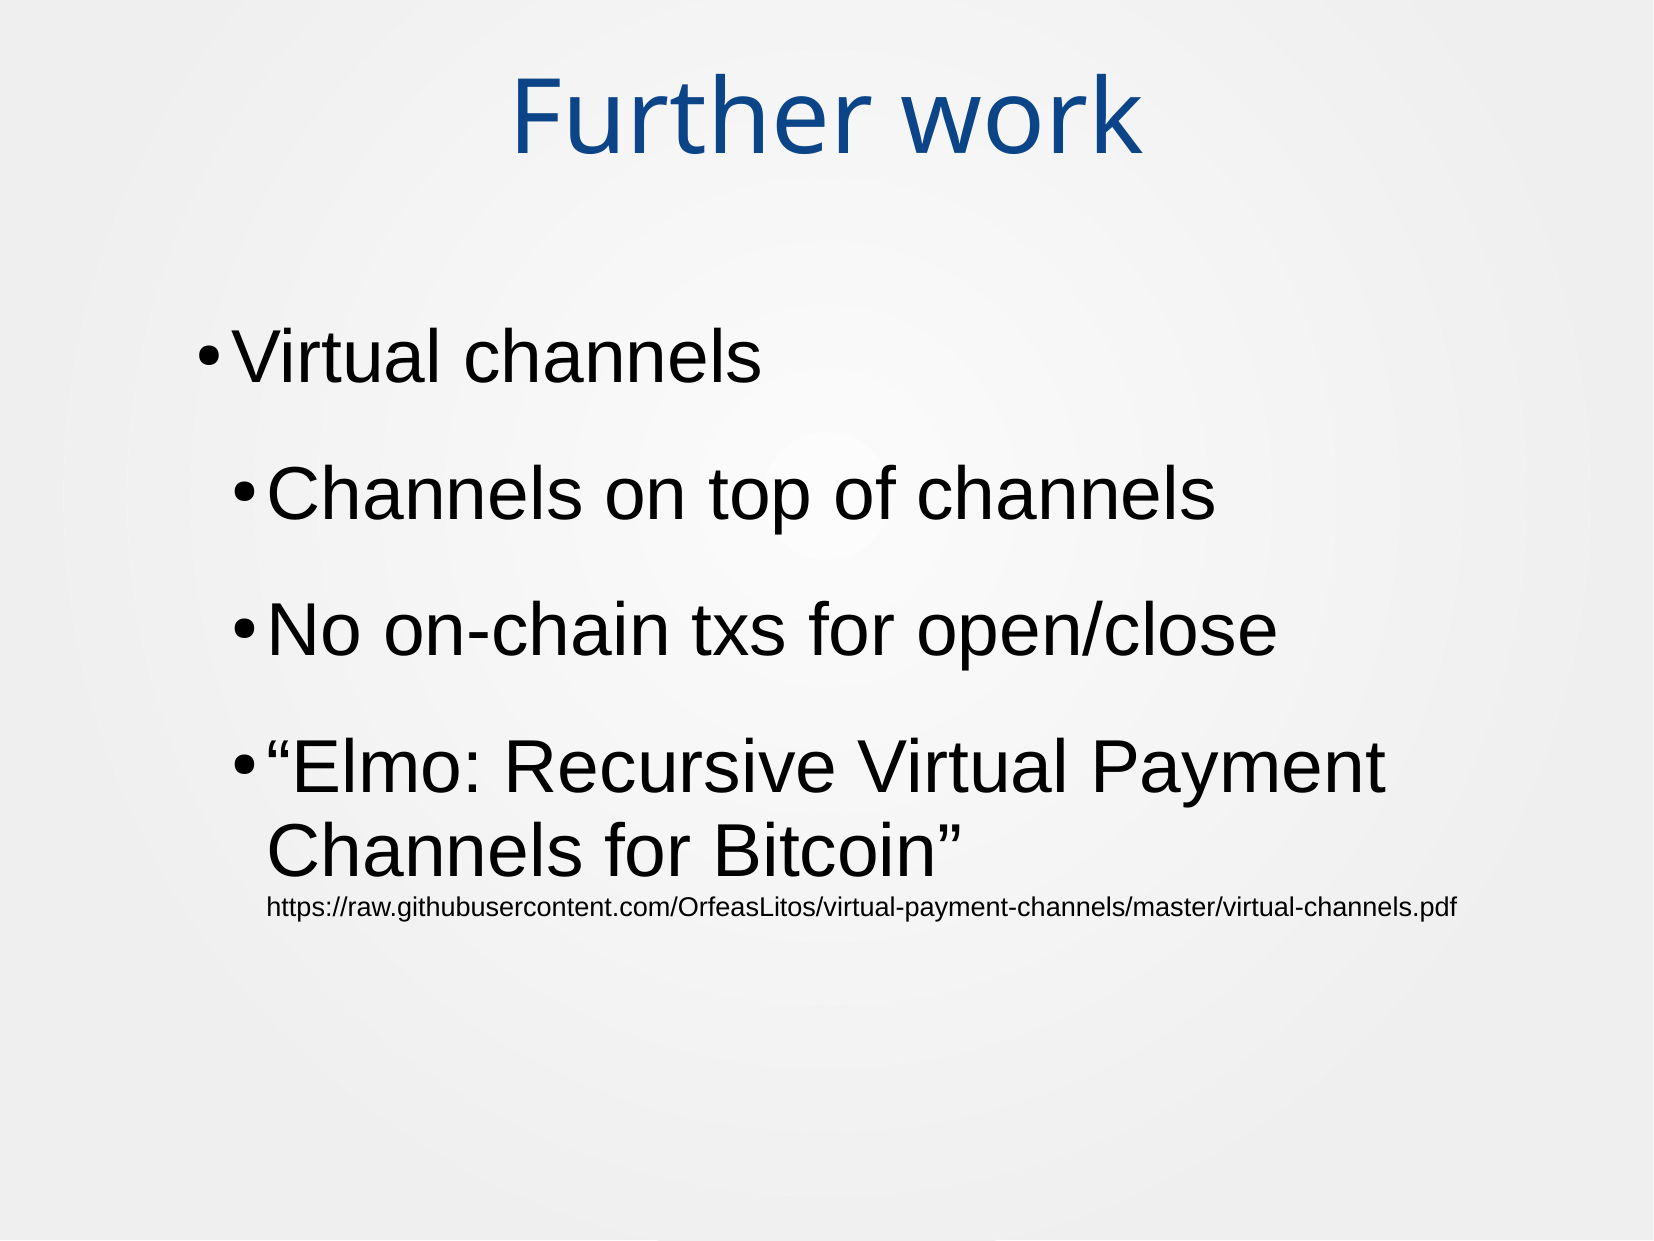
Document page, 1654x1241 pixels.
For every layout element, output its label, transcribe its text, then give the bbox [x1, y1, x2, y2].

title Further work [508, 0, 1145, 184]
text_box Virtual channels Channels on top of channels No on-chain txs for open/close “Elmo: Recursive Virtual Payment Channels for Bitcoin” https://raw.githubusercontent.com/OrfeasLitos/virtual-payment-channels/master/virtual-channels.pdf [180, 307, 1473, 941]
